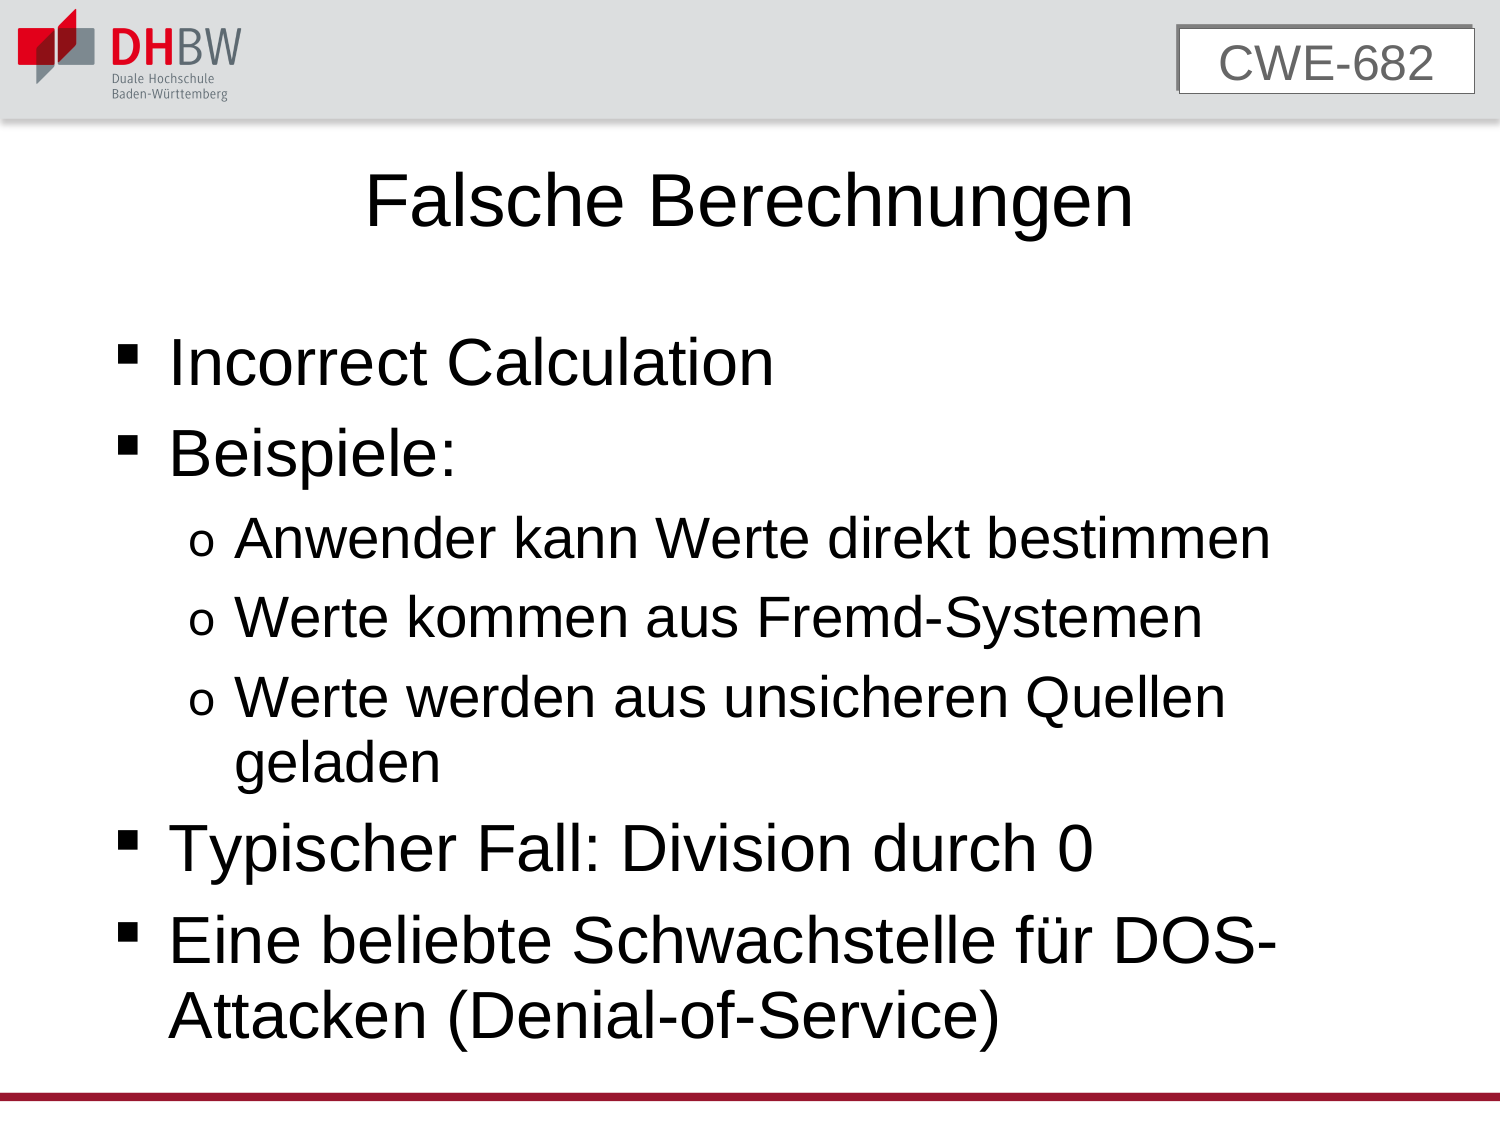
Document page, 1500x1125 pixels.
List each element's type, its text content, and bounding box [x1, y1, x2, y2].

picture [0, 0, 1500, 134]
picture [0, 266, 1500, 1121]
text_box CWE-682 [1179, 28, 1475, 94]
title Falsche Berechnungen [0, 134, 1500, 266]
list Incorrect Calculation Beispiele: Anwender kann Werte direkt bestimmen Werte kommen aus Fremd-Systemen Werte werden aus unsicheren Quellen geladen Typischer Fall: Division durch 0 Eine beliebte Schwachstelle für DOS-Attacken (Denial-of-Service) [112, 324, 1388, 1053]
